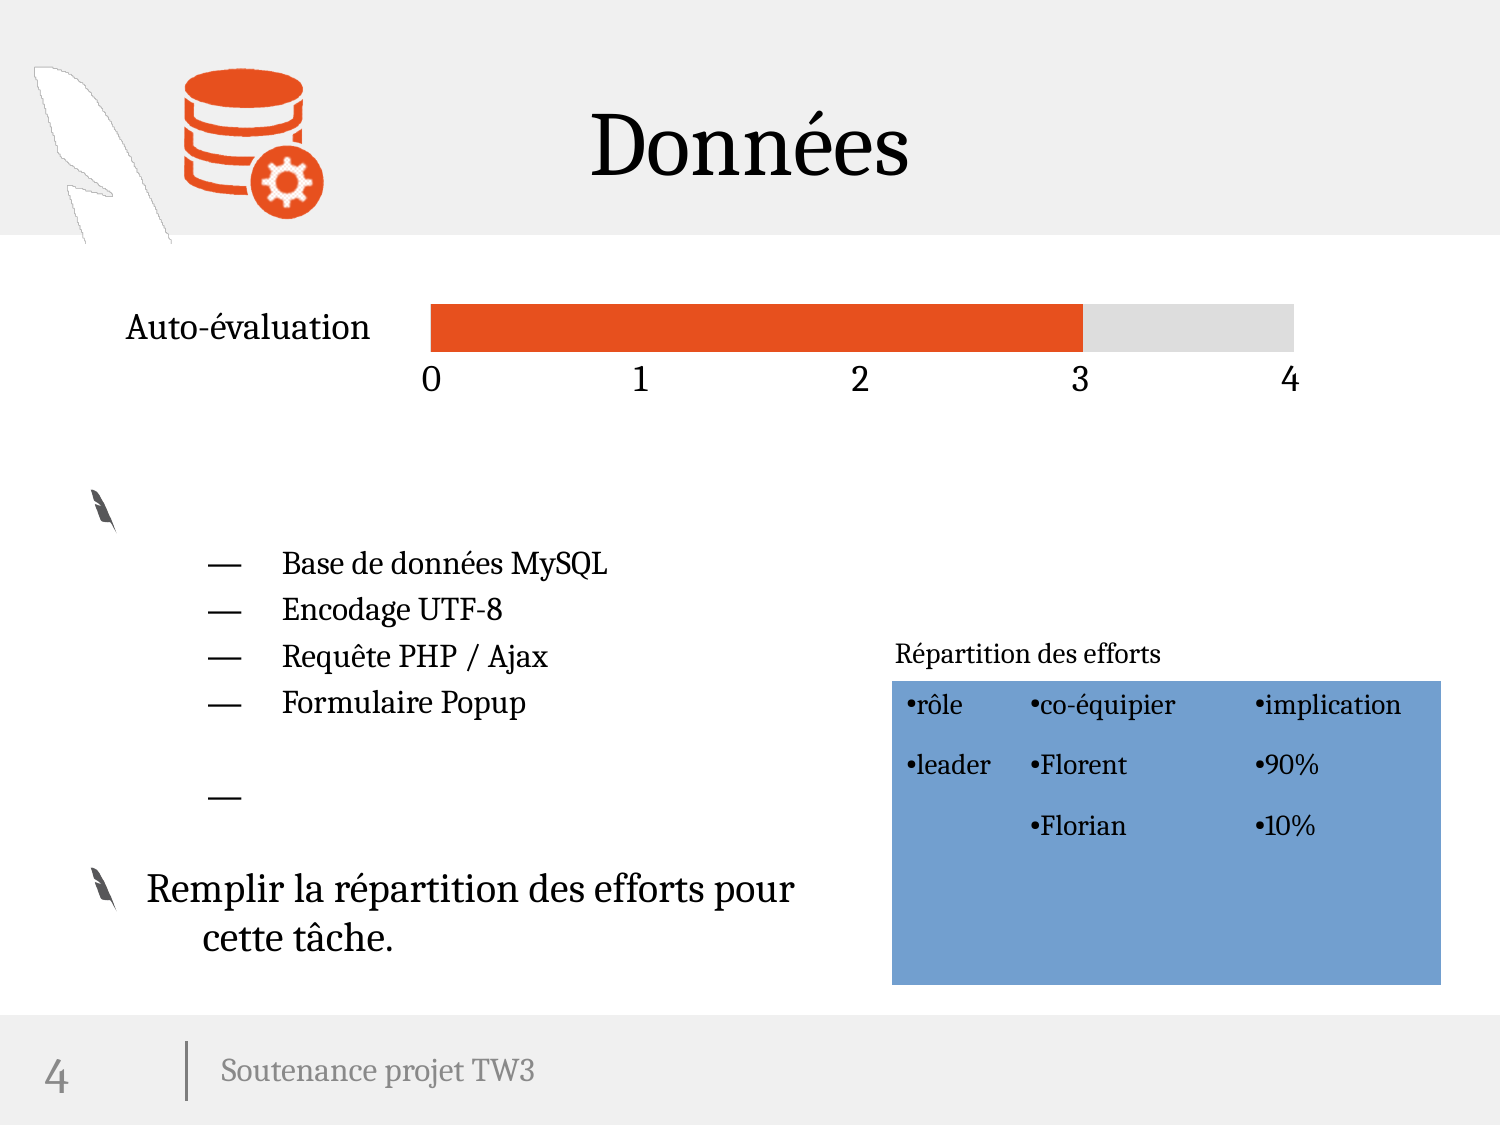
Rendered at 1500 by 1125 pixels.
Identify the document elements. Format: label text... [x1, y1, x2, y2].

text_box [431, 304, 1083, 352]
table_cell [892, 924, 1016, 985]
table_cell [1016, 863, 1240, 924]
picture [164, 54, 343, 233]
table_header rôle [892, 681, 1016, 741]
table_cell [1240, 924, 1441, 985]
title Données [75, 45, 1426, 233]
table_cell [1016, 924, 1240, 985]
table_cell Florian [1016, 802, 1240, 863]
text_box Soutenance projet TW3 [206, 1041, 939, 1102]
table_cell [892, 802, 1016, 863]
table_cell leader [892, 741, 1016, 802]
text_box [29, 1041, 160, 1102]
table_cell [1240, 863, 1441, 924]
table_header implication [1240, 681, 1441, 741]
table_cell 90% [1240, 741, 1441, 802]
table_cell Florent [1016, 741, 1240, 802]
list Base de données MySQL Encodage UTF-8 Requête PHP / Ajax Formulaire Popup Remplir la répartition des efforts pour cette tâche. [75, 444, 869, 1005]
table_cell [892, 863, 1016, 924]
table_header co-équipier [1016, 681, 1240, 741]
table_cell 10% [1240, 802, 1441, 863]
text_box Répartition des efforts [879, 630, 1193, 681]
